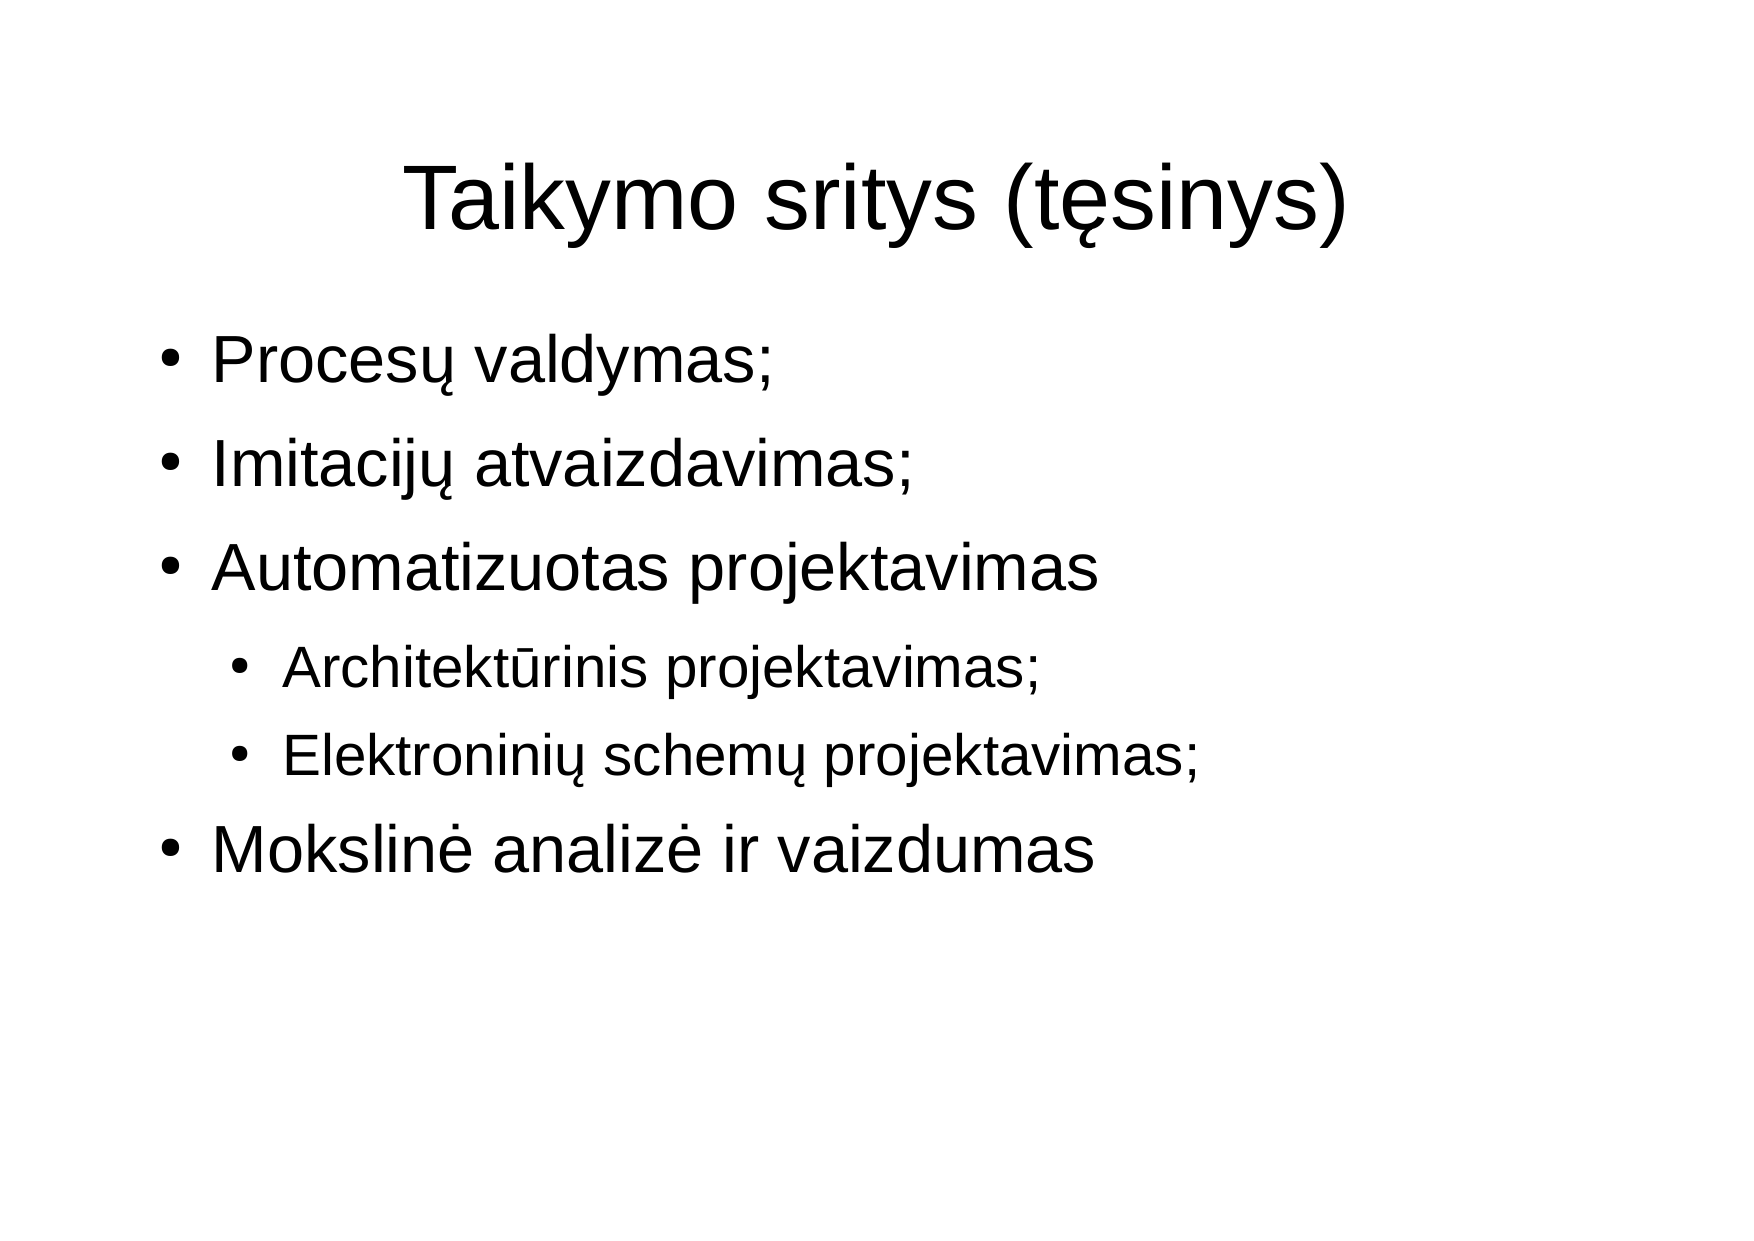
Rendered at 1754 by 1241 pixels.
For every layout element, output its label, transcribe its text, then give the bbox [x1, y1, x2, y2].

title Taikymo sritys (tęsinys) [140, 103, 1614, 292]
list Procesų valdymas; Imitacijų atvaizdavimas; Automatizuotas projektavimas Architektūrinis projektavimas; Elektroninių schemų projektavimas; Mokslinė analizė ir vaizdumas [140, 321, 1614, 1048]
